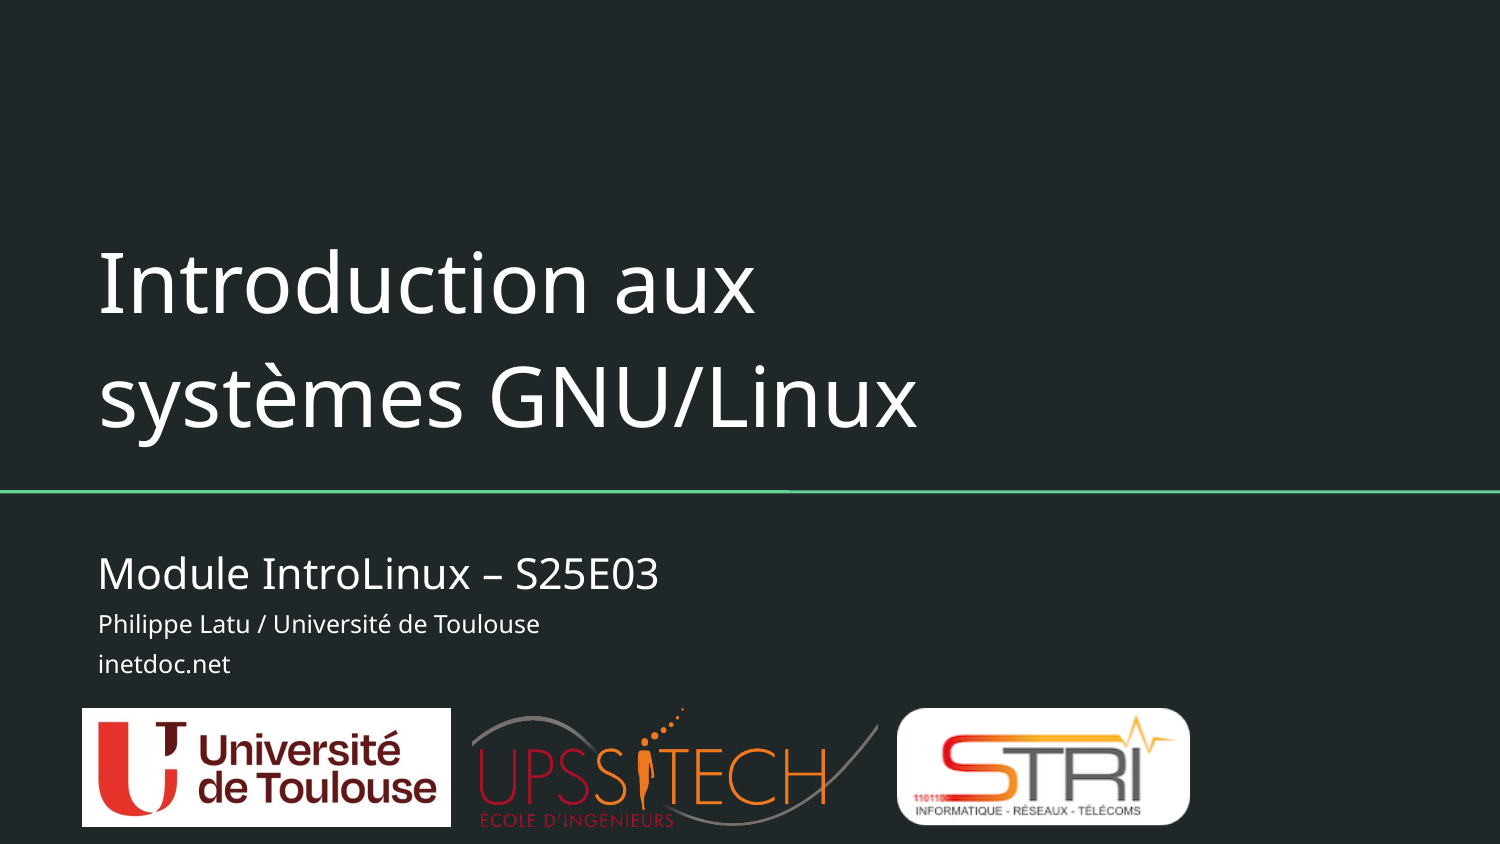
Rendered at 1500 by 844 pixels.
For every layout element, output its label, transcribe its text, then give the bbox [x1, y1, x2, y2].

text_box Module IntroLinux – S25E03 Philippe Latu / Université de Toulouse inetdoc.net [82, 519, 1416, 697]
picture [82, 708, 451, 827]
picture [472, 708, 878, 827]
picture [897, 708, 1193, 827]
title Introduction aux systèmes GNU/Linux [83, 206, 1417, 467]
